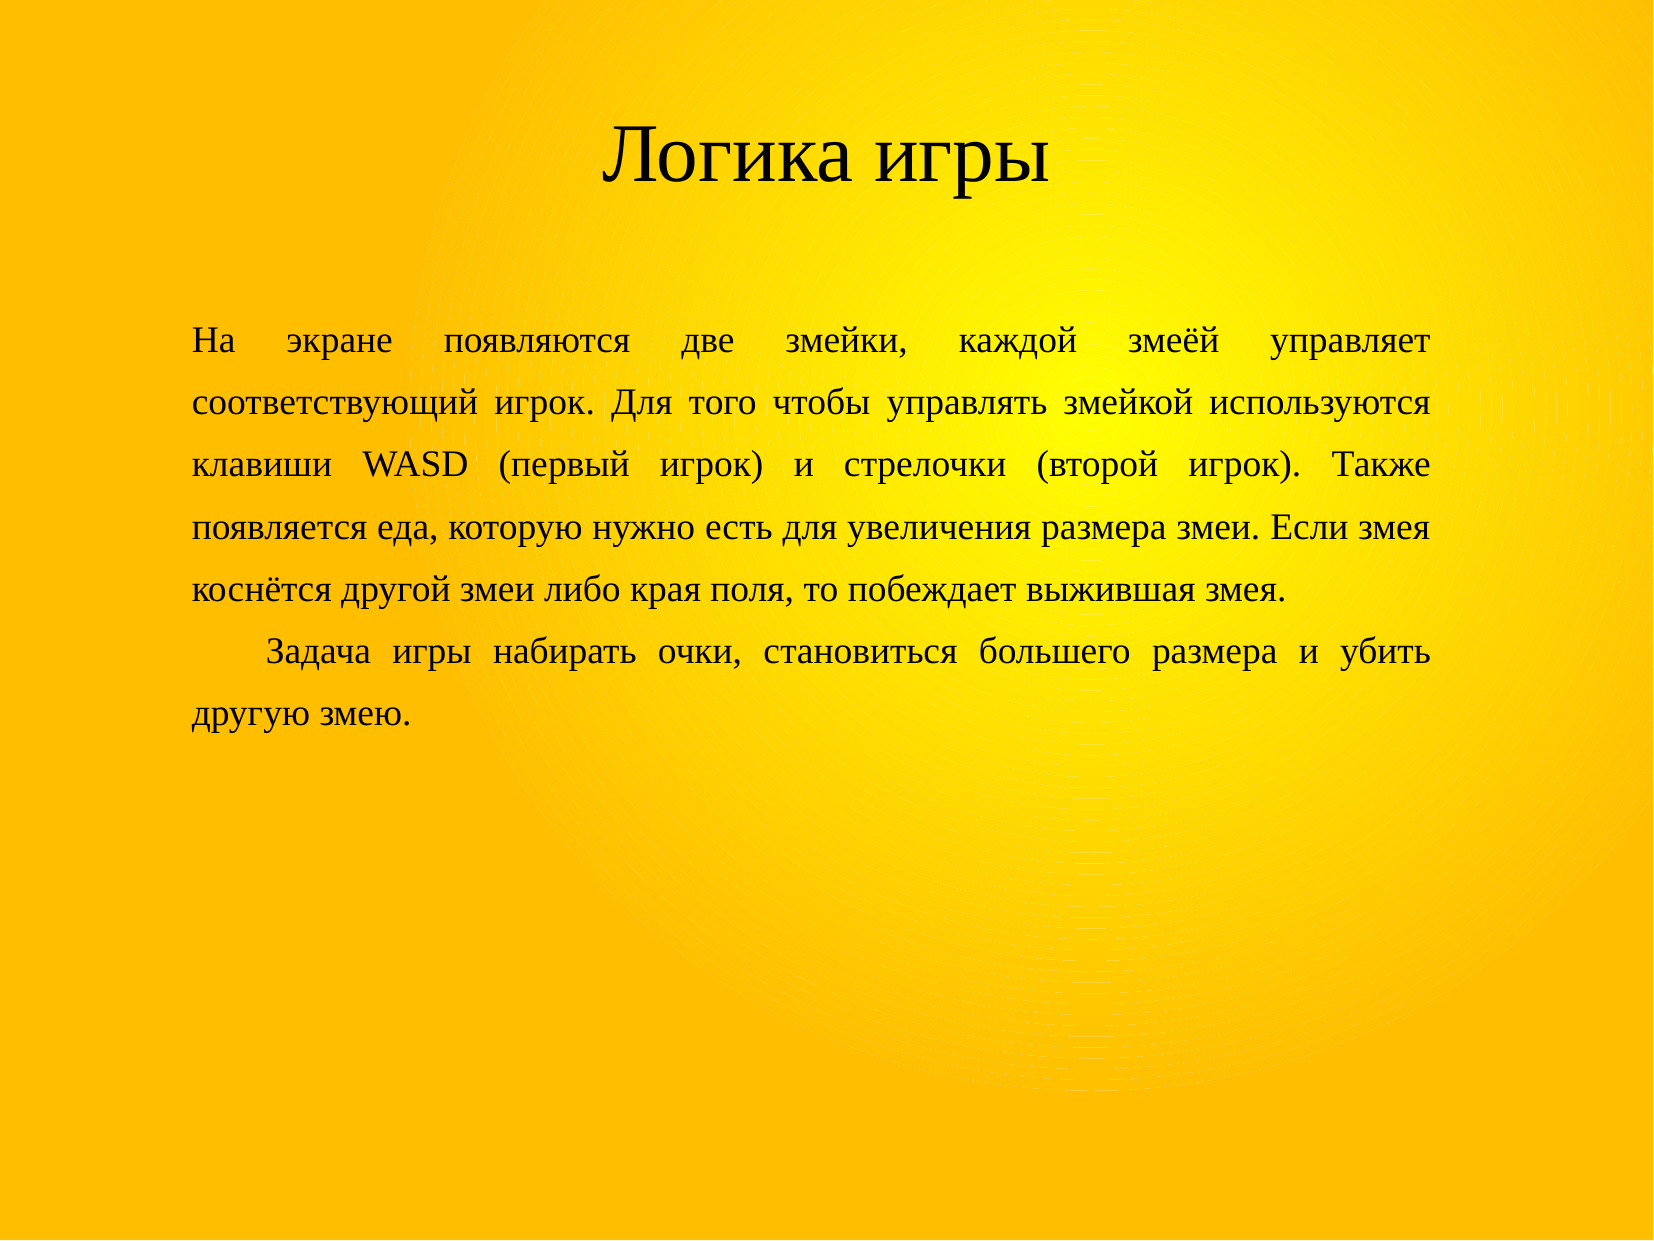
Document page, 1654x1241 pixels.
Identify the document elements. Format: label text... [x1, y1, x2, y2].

title Логика игры [82, 49, 1571, 257]
text_box На экране появляются две змейки, каждой змеёй управляет соответствующий игрок. Для того чтобы управлять змейкой используются клавиши WASD (первый игрок) и стрелочки (второй игрок). Также появляется еда, которую нужно есть для увеличения размера змеи. Если змея коснётся другой змеи либо края поля, то побеждает выжившая змея. Задача игры набирать очки, становиться большего размера и убить другую змею. [177, 290, 1447, 768]
